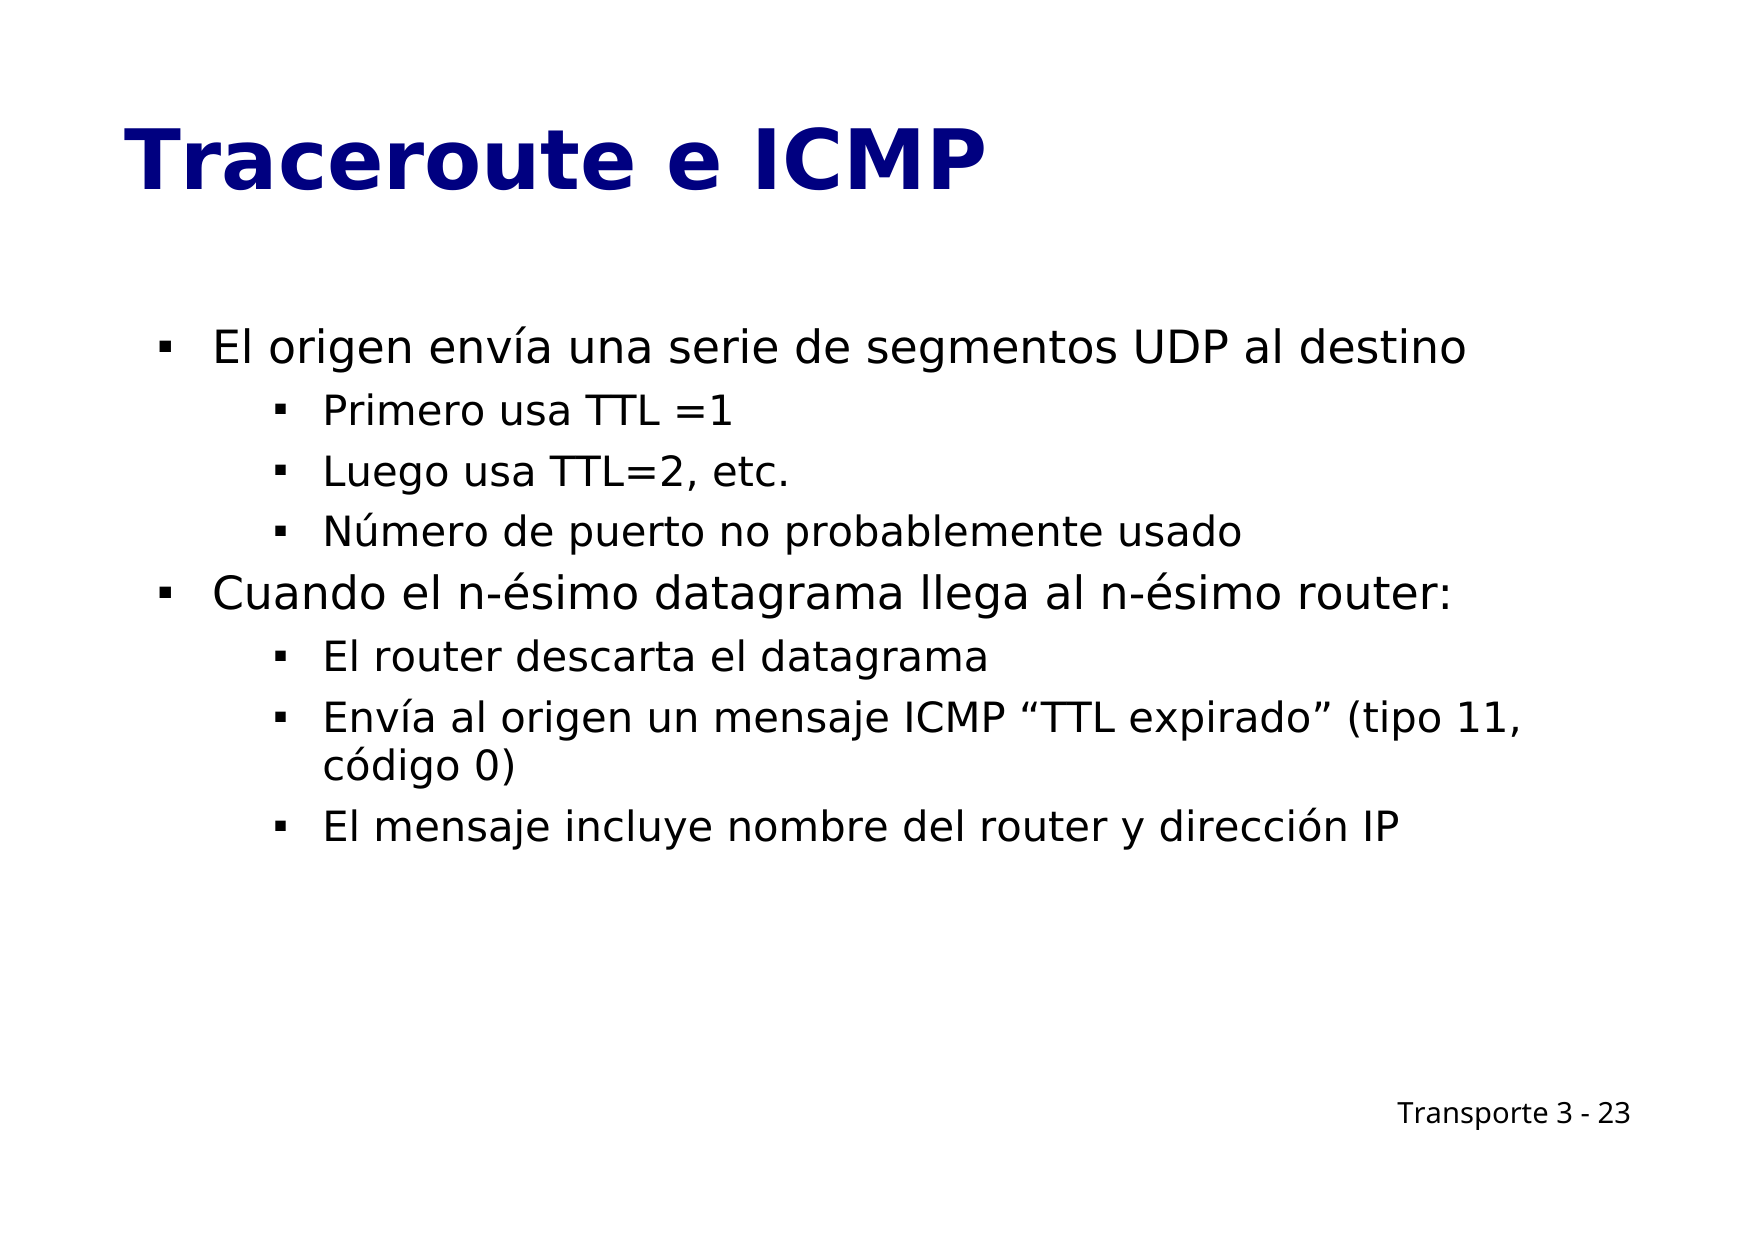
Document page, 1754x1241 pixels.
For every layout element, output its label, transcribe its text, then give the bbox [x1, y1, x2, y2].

title Traceroute e ICMP [109, 59, 1696, 262]
list El origen envía una serie de segmentos UDP al destino Primero usa TTL =1 Luego usa TTL=2, etc. Número de puerto no probablemente usado Cuando el n-ésimo datagrama llega al n-ésimo router: El router descarta el datagrama Envía al origen un mensaje ICMP “TTL expirado” (tipo 11, código 0) El mensaje incluye nombre del router y dirección IP [154, 320, 1546, 1082]
